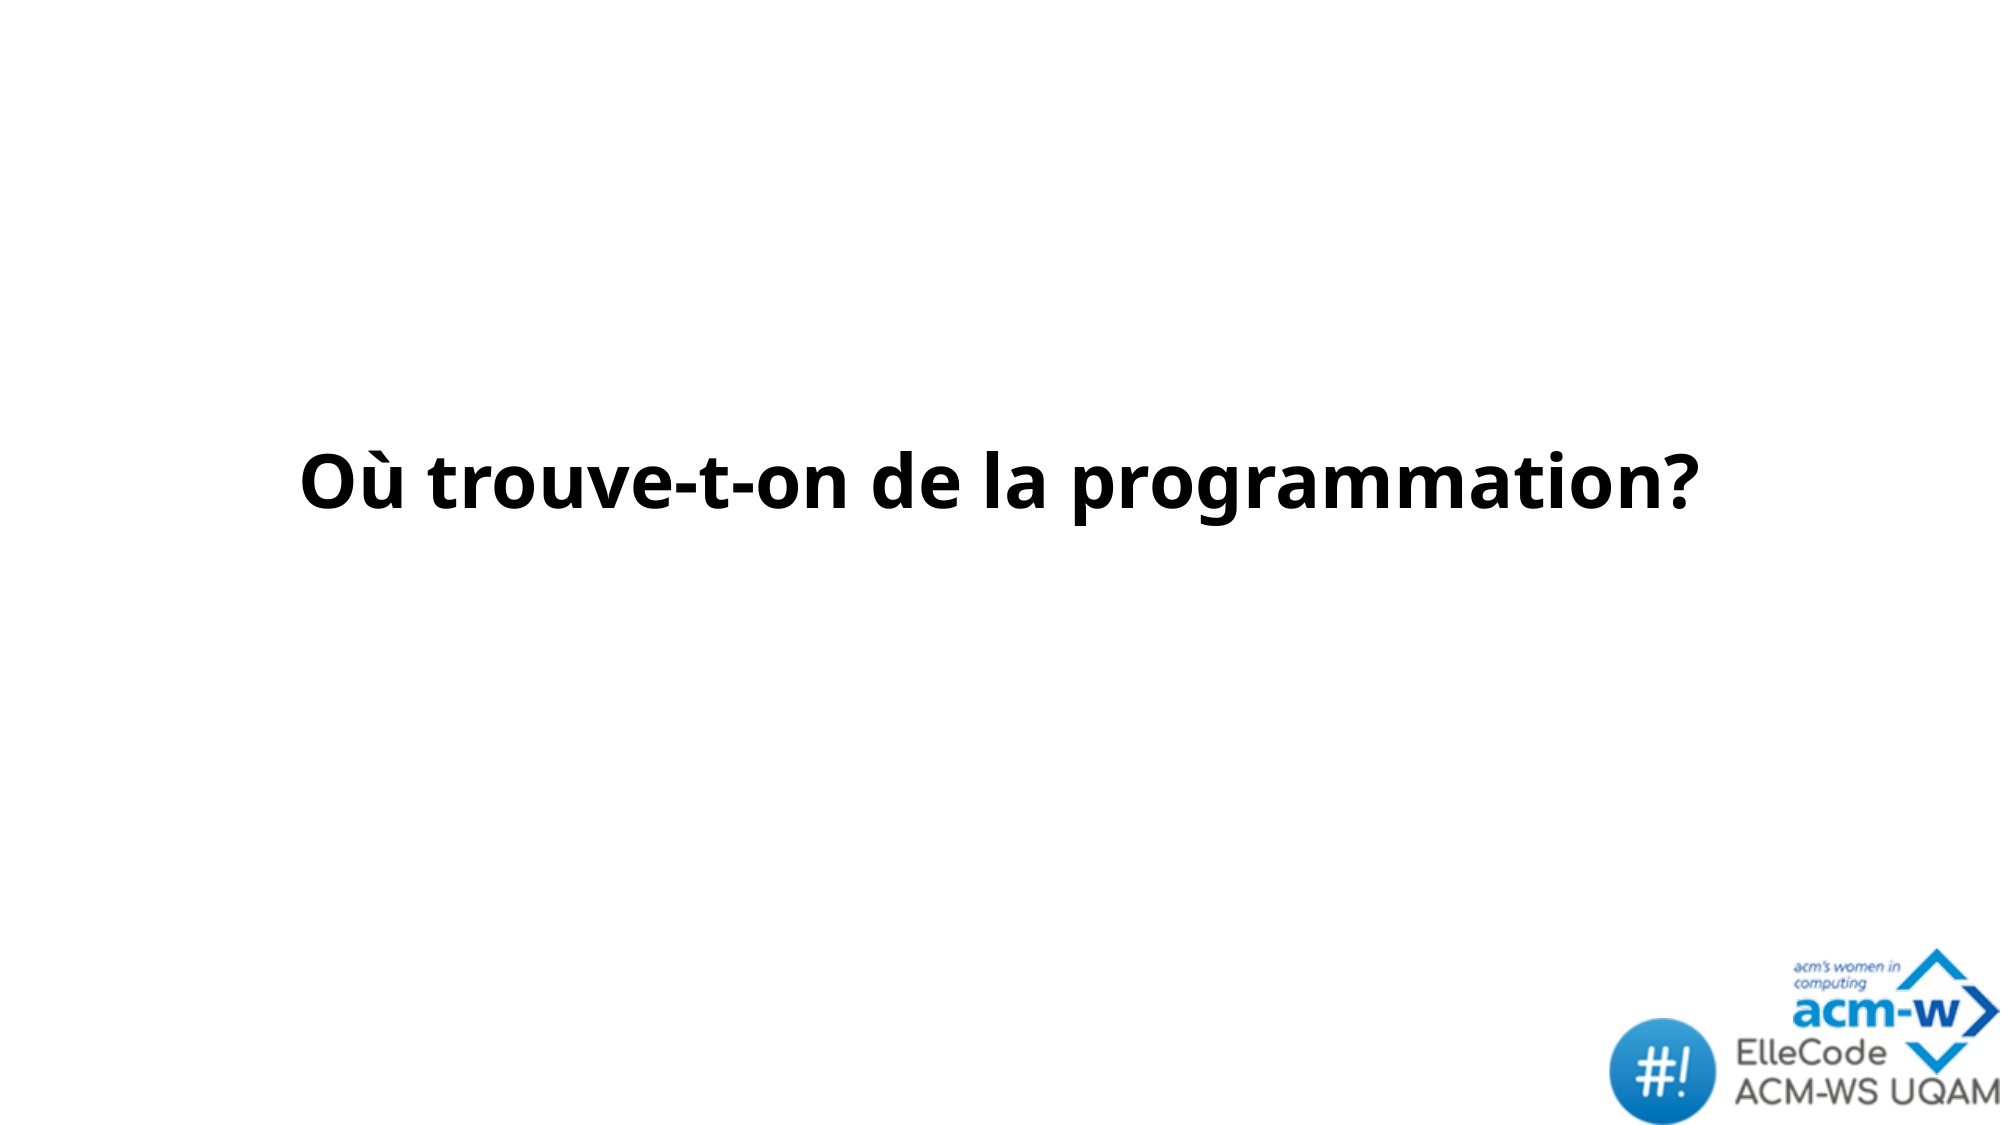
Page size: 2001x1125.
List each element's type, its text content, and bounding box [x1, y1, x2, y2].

list Où trouve-t-on de la programmation? [0, 335, 2000, 742]
picture [1609, 948, 2000, 1125]
